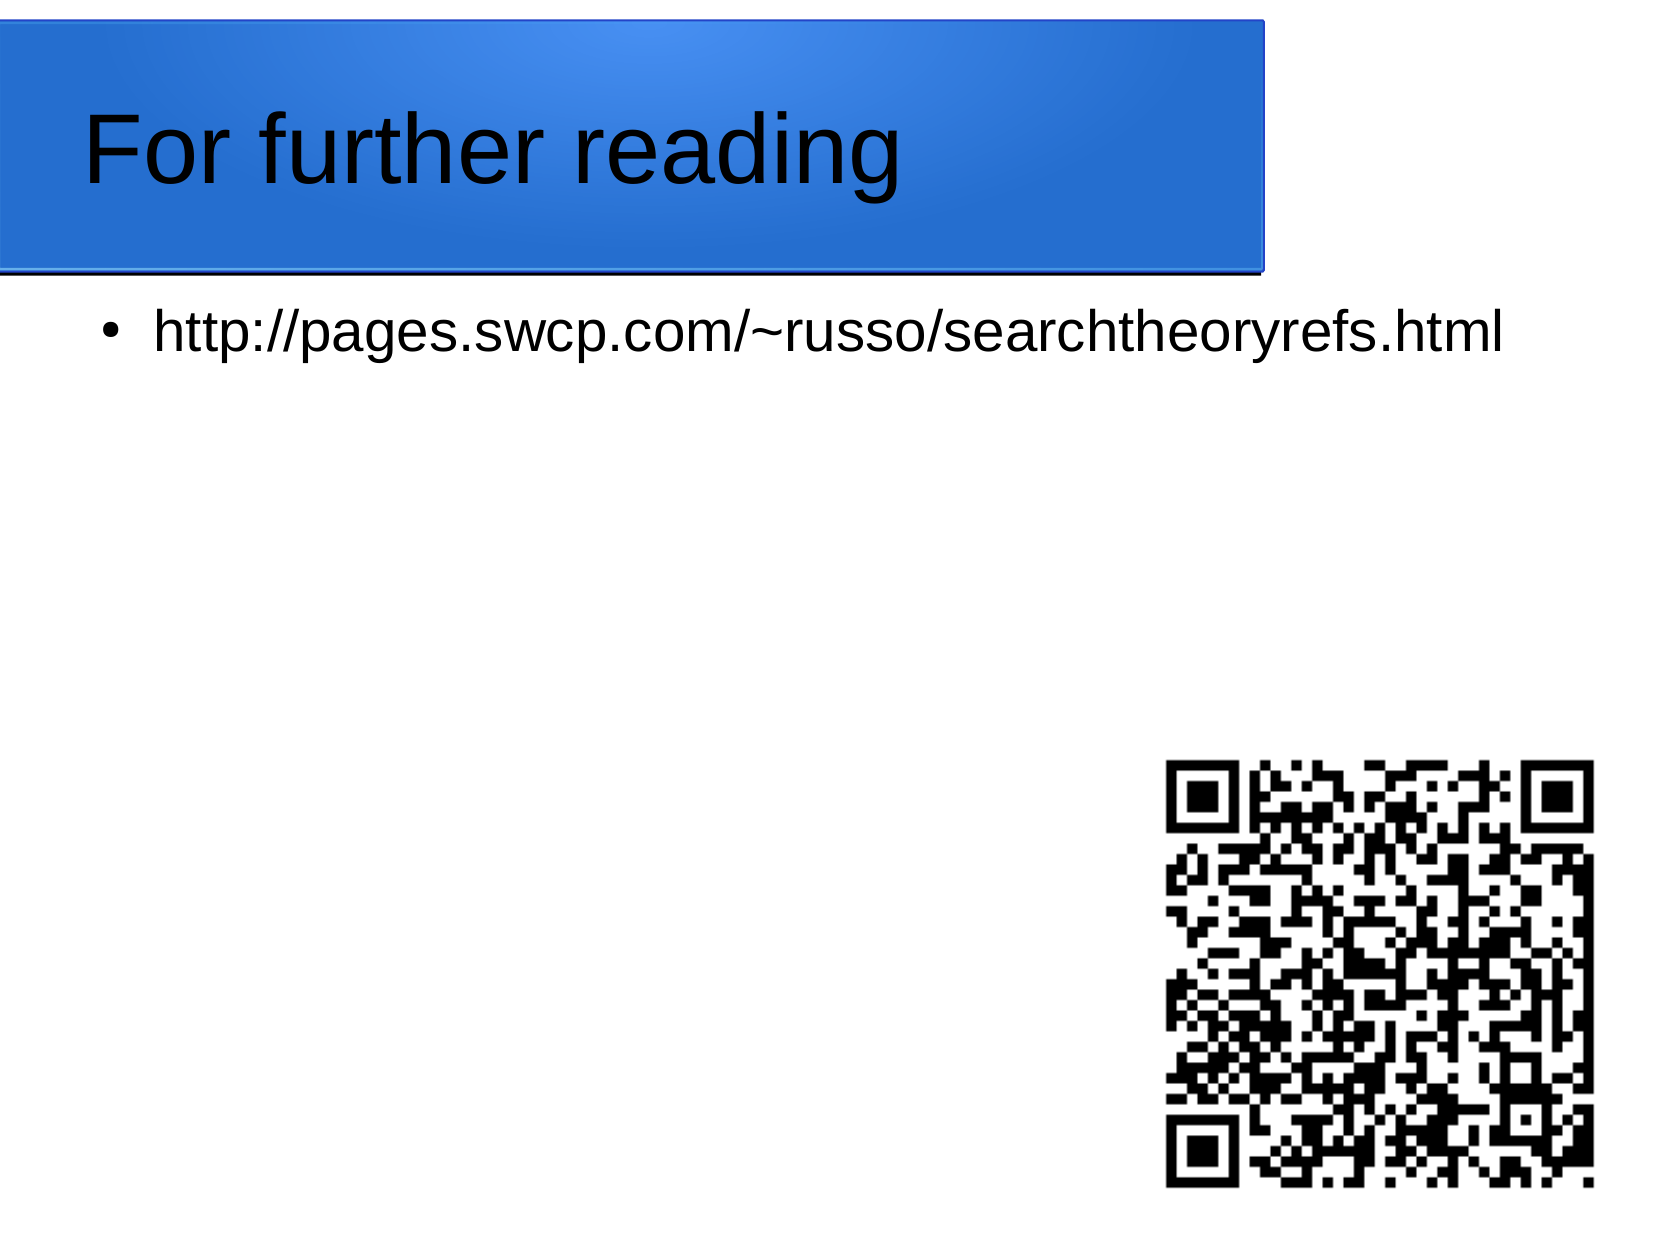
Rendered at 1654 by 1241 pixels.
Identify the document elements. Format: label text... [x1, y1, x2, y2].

title For further reading [82, 47, 1235, 252]
picture [1125, 719, 1636, 1231]
list http://pages.swcp.com/~russo/searchtheoryrefs.html [82, 299, 1571, 1019]
